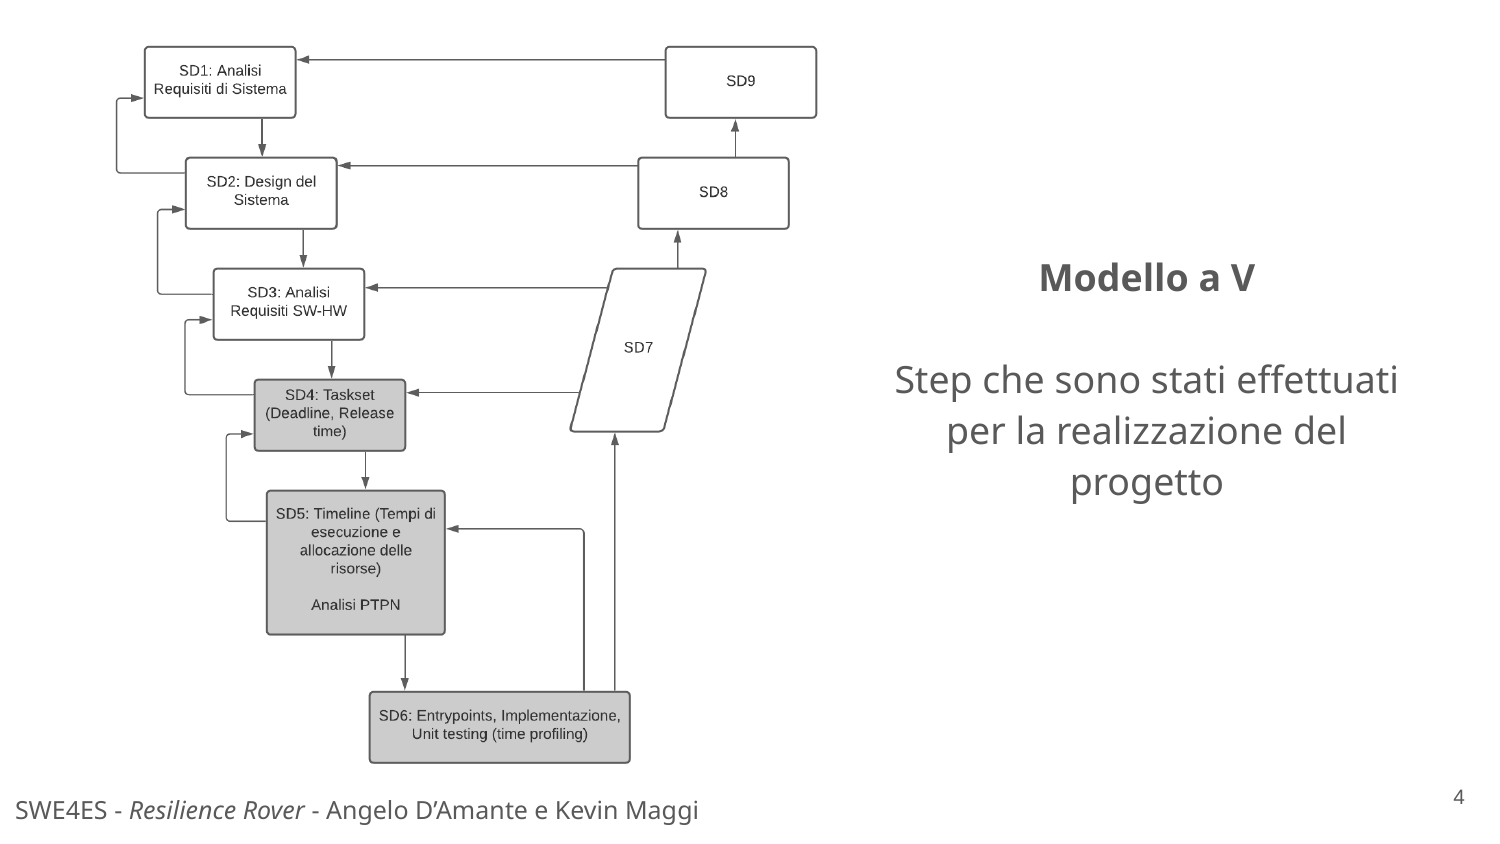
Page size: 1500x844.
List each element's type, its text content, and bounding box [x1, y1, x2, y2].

picture [89, 19, 844, 790]
slide_number 1 [1389, 764, 1480, 830]
list Modello a V Step che sono stati effettuati per la realizzazione del progetto [866, 222, 1428, 588]
